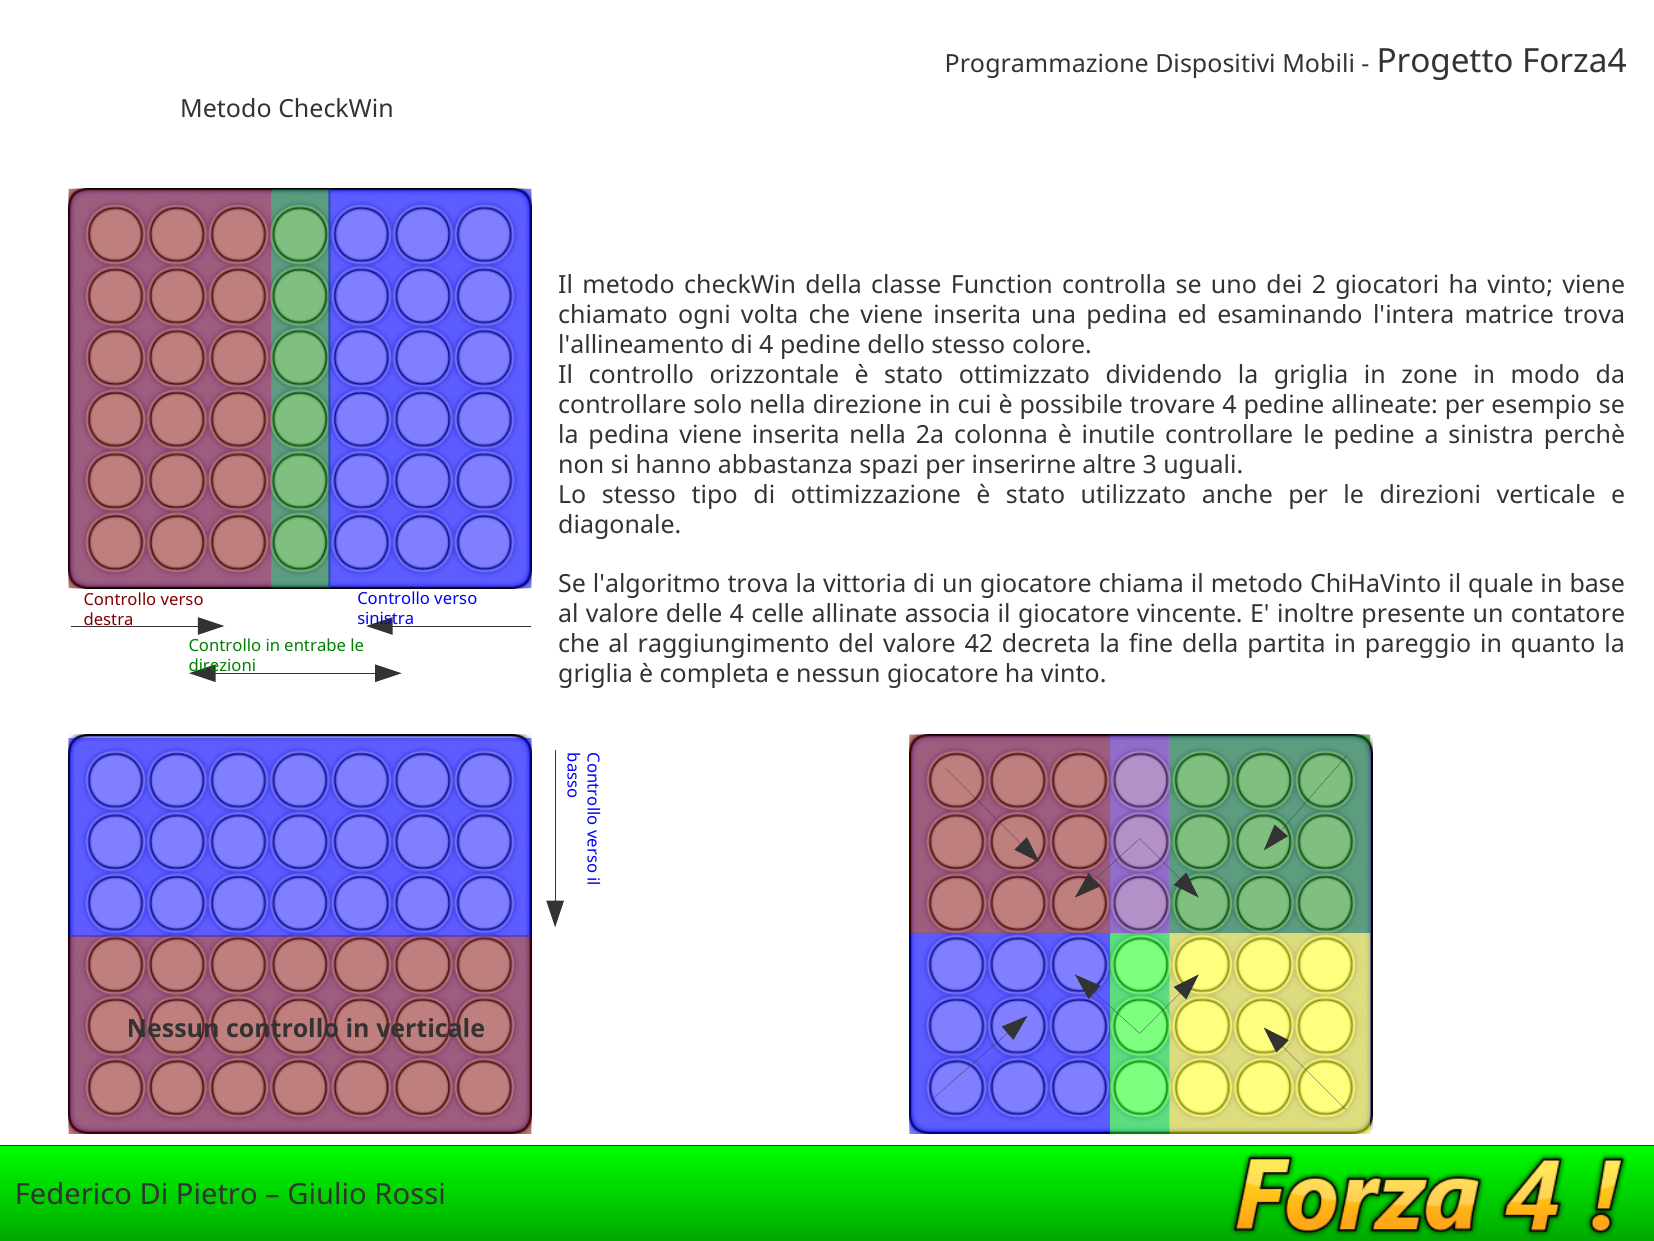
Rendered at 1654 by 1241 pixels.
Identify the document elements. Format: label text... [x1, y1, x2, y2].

text_box Metodo CheckWin [165, 85, 449, 130]
text_box [0, 1145, 1654, 1241]
text_box Il metodo checkWin della classe Function controlla se uno dei 2 giocatori ha vinto; viene chiamato ogni volta che viene inserita una pedina ed esaminando l'intera matrice trova l'allineamento di 4 pedine dello stesso colore. Il controllo orizzontale è stato ottimizzato dividendo la griglia in zone in modo da controllare solo nella direzione in cui è possibile trovare 4 pedine allineate: per esempio se la pedina viene inserita nella 2a colonna è inutile controllare le pedine a sinistra perchè non si hanno abbastanza spazi per inserirne altre 3 uguali. Lo stesso tipo di ottimizzazione è stato utilizzato anche per le direzioni verticale e diagonale. Se l'algoritmo trova la vittoria di un giocatore chiama il metodo ChiHaVinto il quale in base al valore delle 4 celle allinate associa il giocatore vincente. E' inoltre presente un contatore che al raggiungimento del valore 42 decreta la fine della partita in pareggio in quanto la griglia è completa e nessun giocatore ha vinto. [543, 276, 1642, 681]
text_box [68, 188, 532, 589]
text_box Controllo verso sinistra [342, 590, 544, 626]
text_box [909, 734, 1371, 1134]
picture [1228, 1149, 1630, 1241]
text_box Controllo verso destra [68, 591, 270, 626]
text_box Nessun controllo in verticale [112, 1005, 502, 1050]
picture [68, 734, 532, 738]
text_box Programmazione Dispositivi Mobili - Progetto Forza4 [377, 23, 1642, 95]
text_box Controllo verso il basso [566, 738, 602, 951]
text_box [68, 738, 532, 1134]
text_box Federico Di Pietro – Giulio Rossi [0, 1168, 485, 1218]
text_box Controllo in entrabe le direzioni [173, 637, 446, 673]
